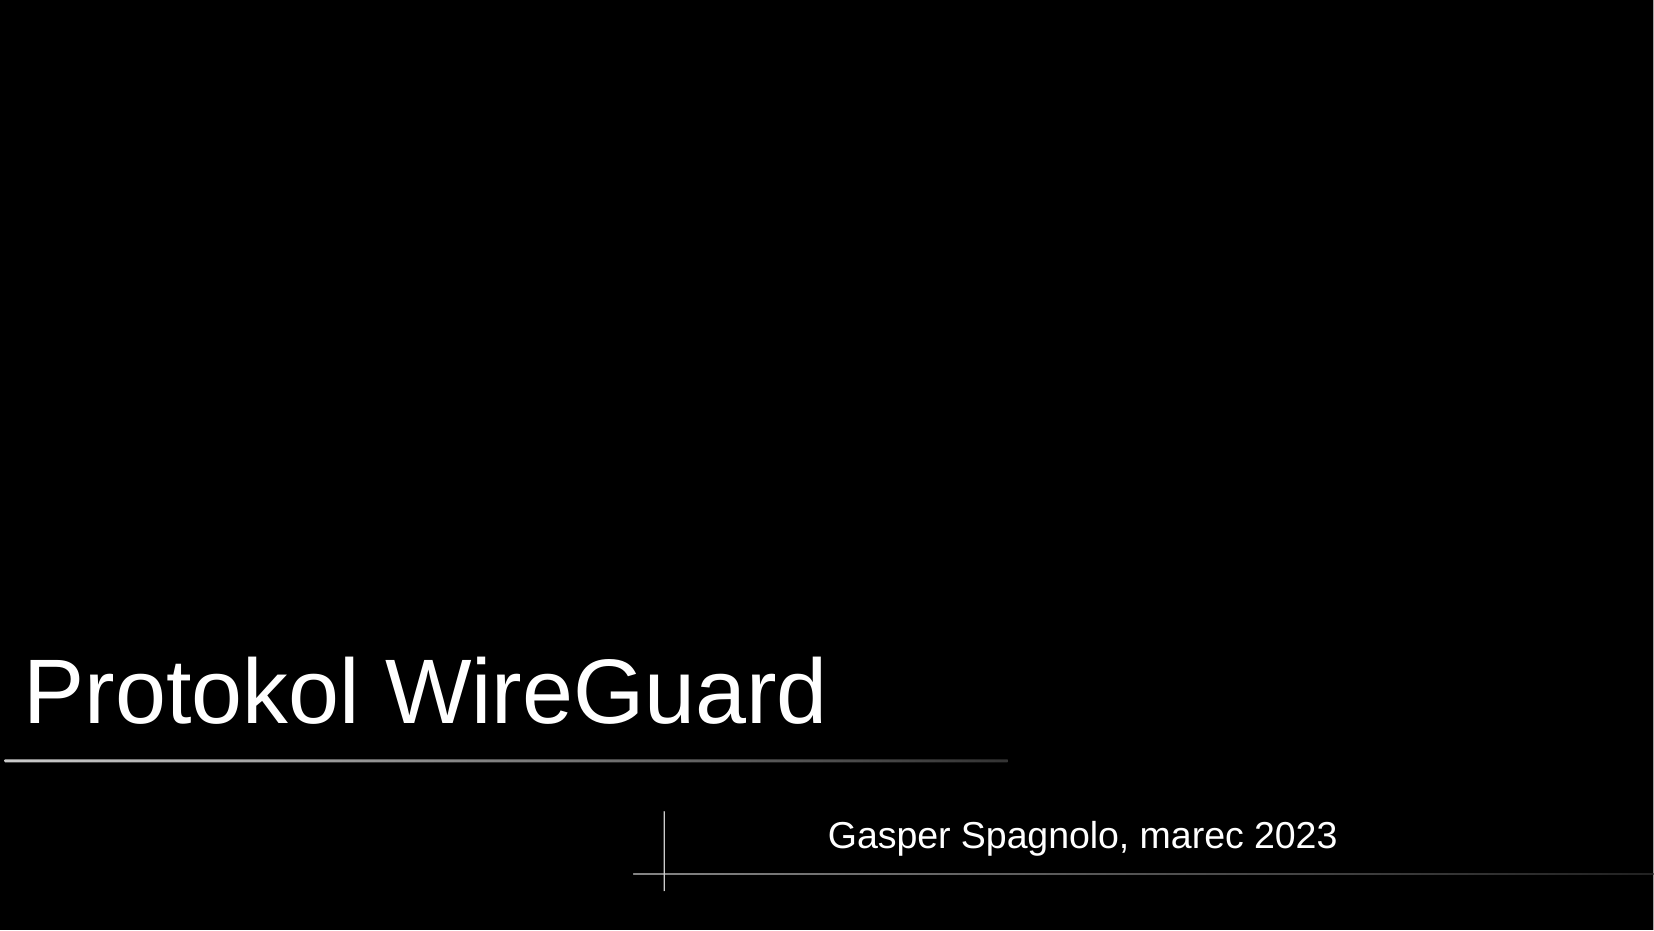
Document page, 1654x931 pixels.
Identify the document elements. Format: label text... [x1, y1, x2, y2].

title Protokol WireGuard [23, 637, 1501, 746]
text_box Gasper Spagnolo, marec 2023 [813, 806, 1538, 863]
